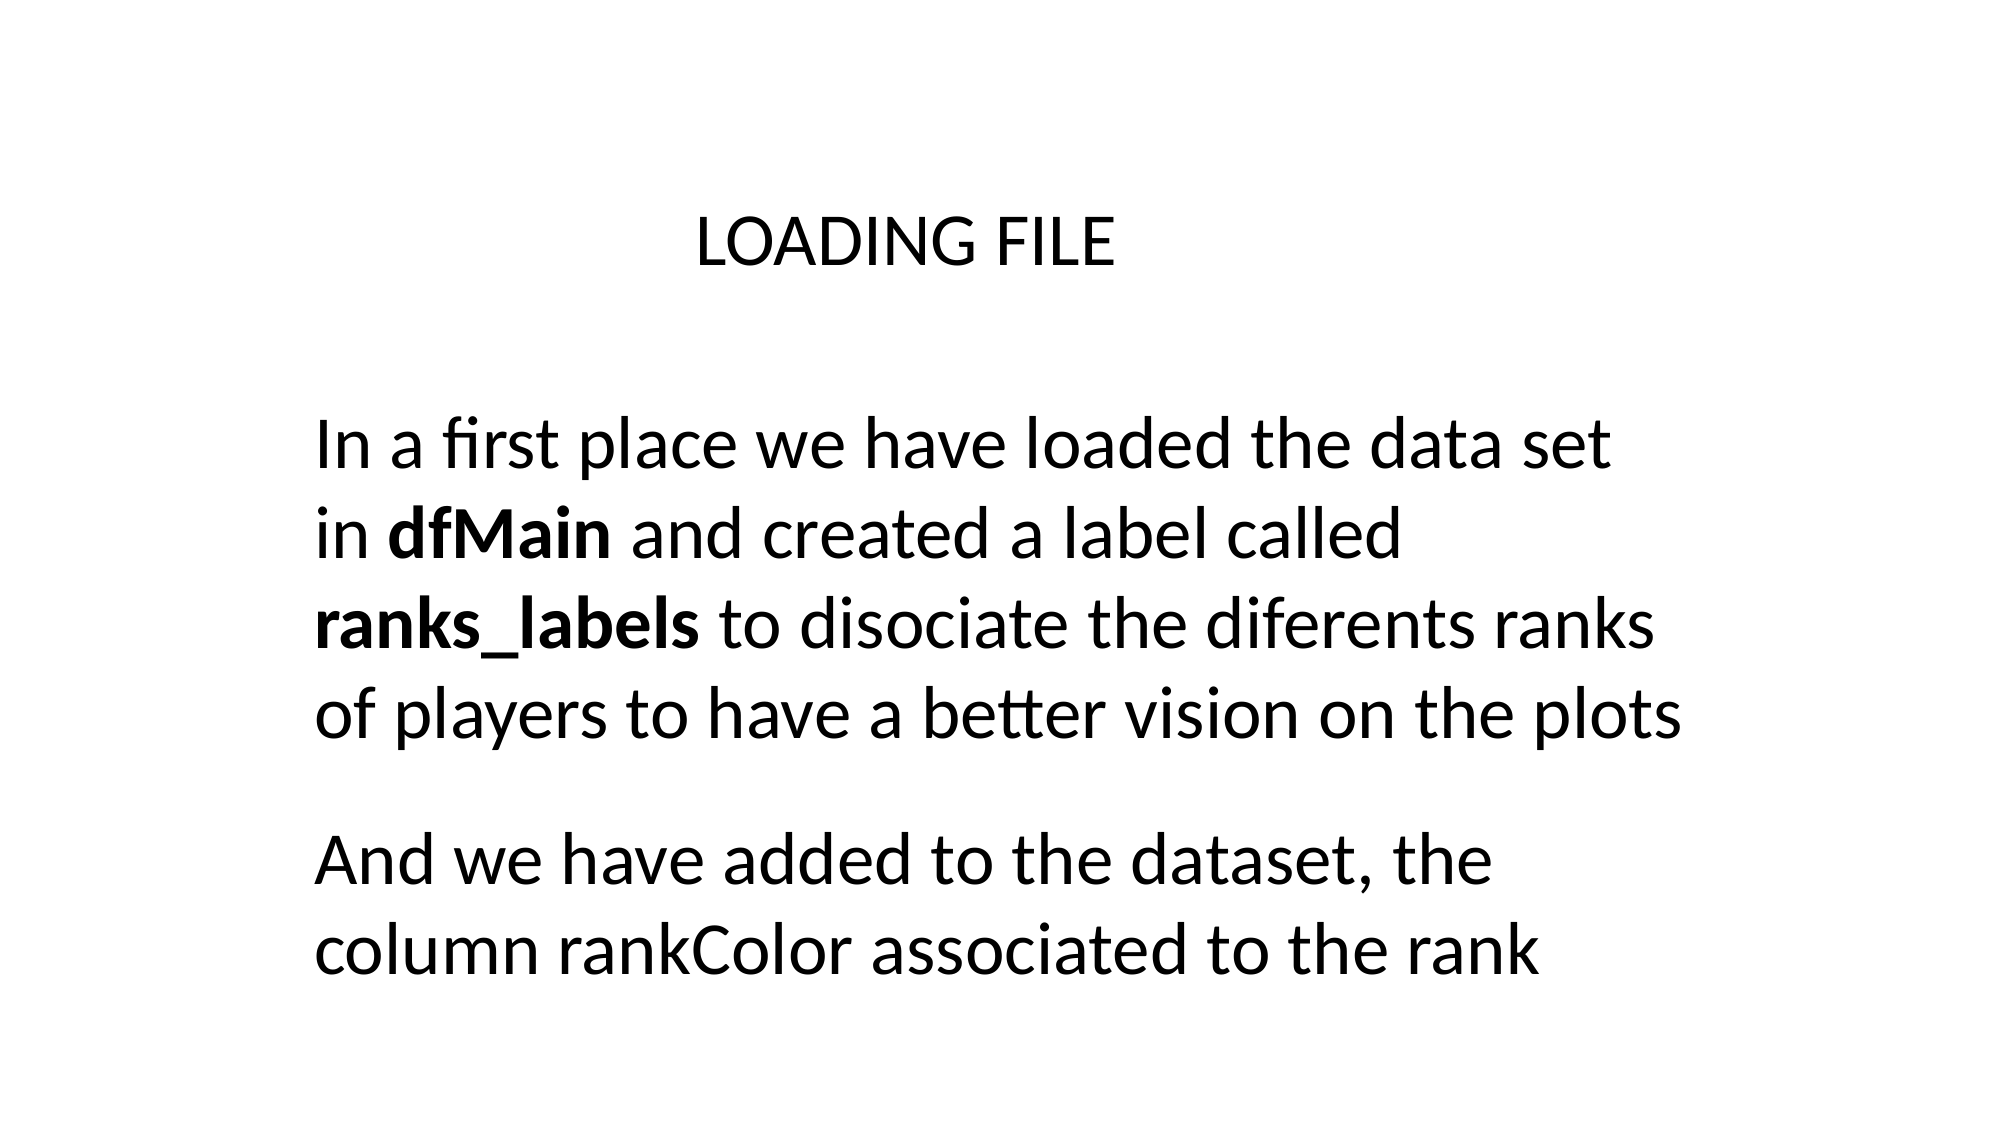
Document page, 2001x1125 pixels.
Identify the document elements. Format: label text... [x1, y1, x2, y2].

text_box And we have added to the dataset, the column rankColor associated to the rank [299, 802, 1701, 1000]
text_box LOADING FILE [680, 182, 1143, 289]
text_box In a first place we have loaded the data set in dfMain and created a label called ranks_labels to disociate the diferents ranks of players to have a better vision on the plots [299, 386, 1701, 766]
